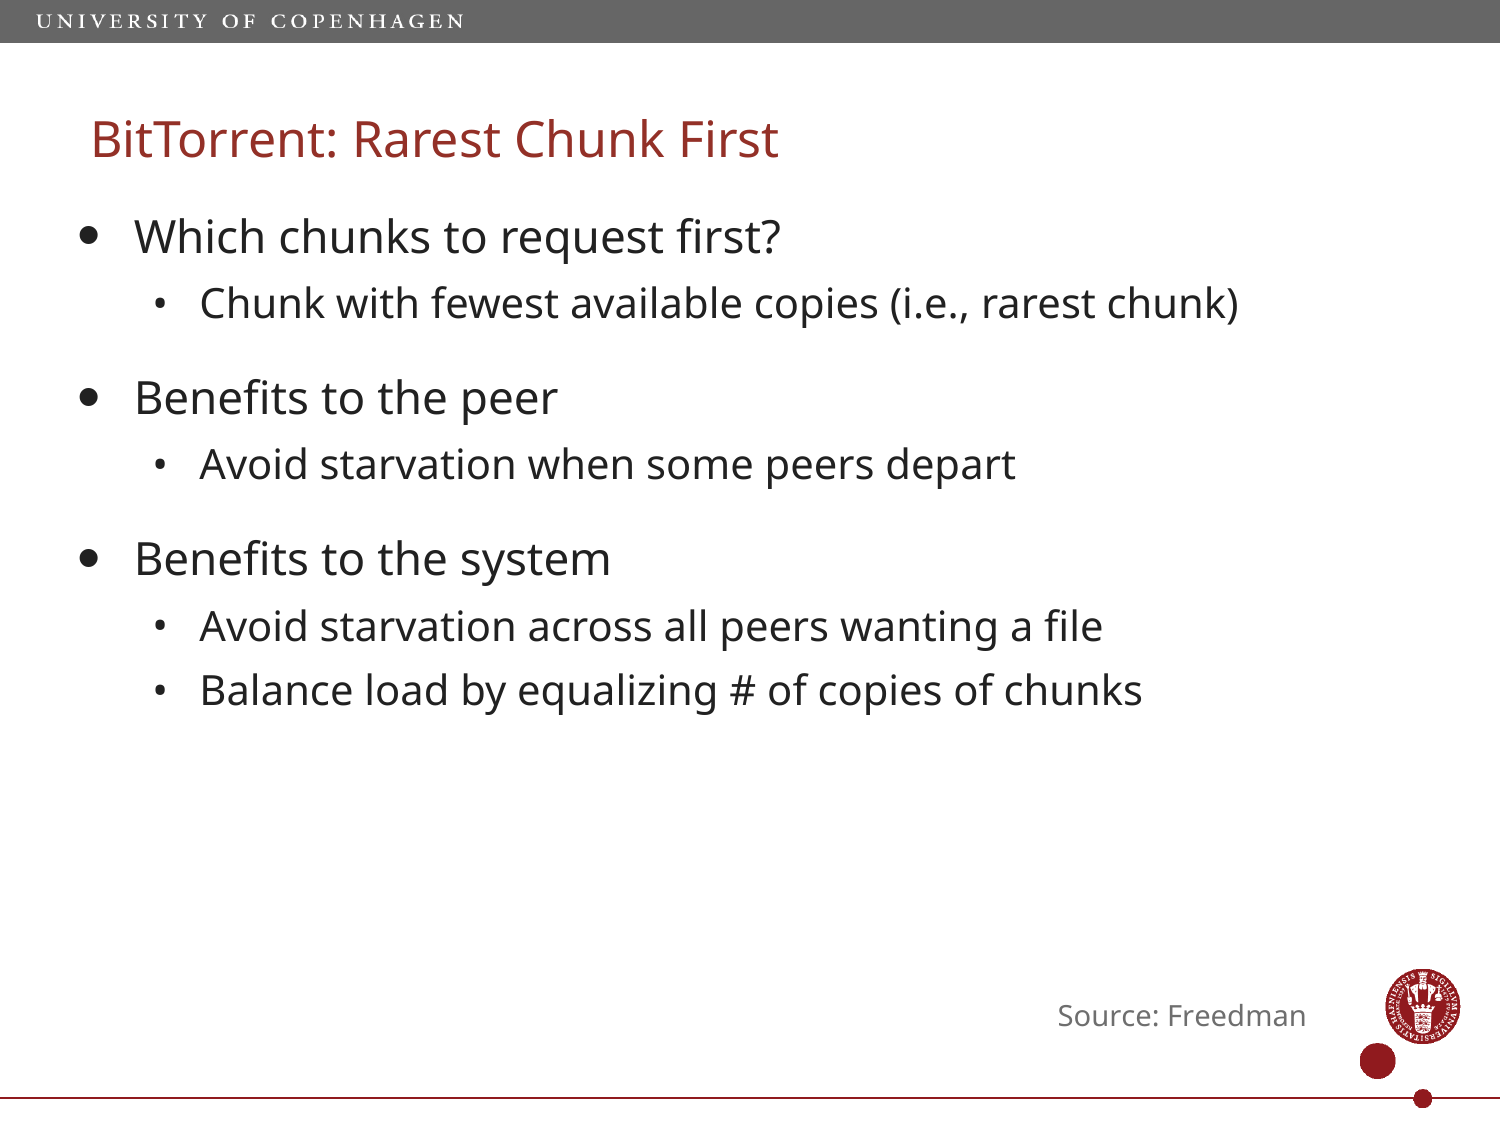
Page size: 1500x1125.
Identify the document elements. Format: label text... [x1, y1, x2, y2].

picture [0, 910, 1500, 1122]
list Which chunks to request first? Chunk with fewest available copies (i.e., rarest chunk) Benefits to the peer Avoid starvation when some peers depart Benefits to the system Avoid starvation across all peers wanting a file Balance load by equalizing # of copies of chunks [62, 200, 1500, 976]
title BitTorrent: Rarest Chunk First [75, 75, 1426, 200]
text_box Source: Freedman [1042, 989, 1350, 1041]
